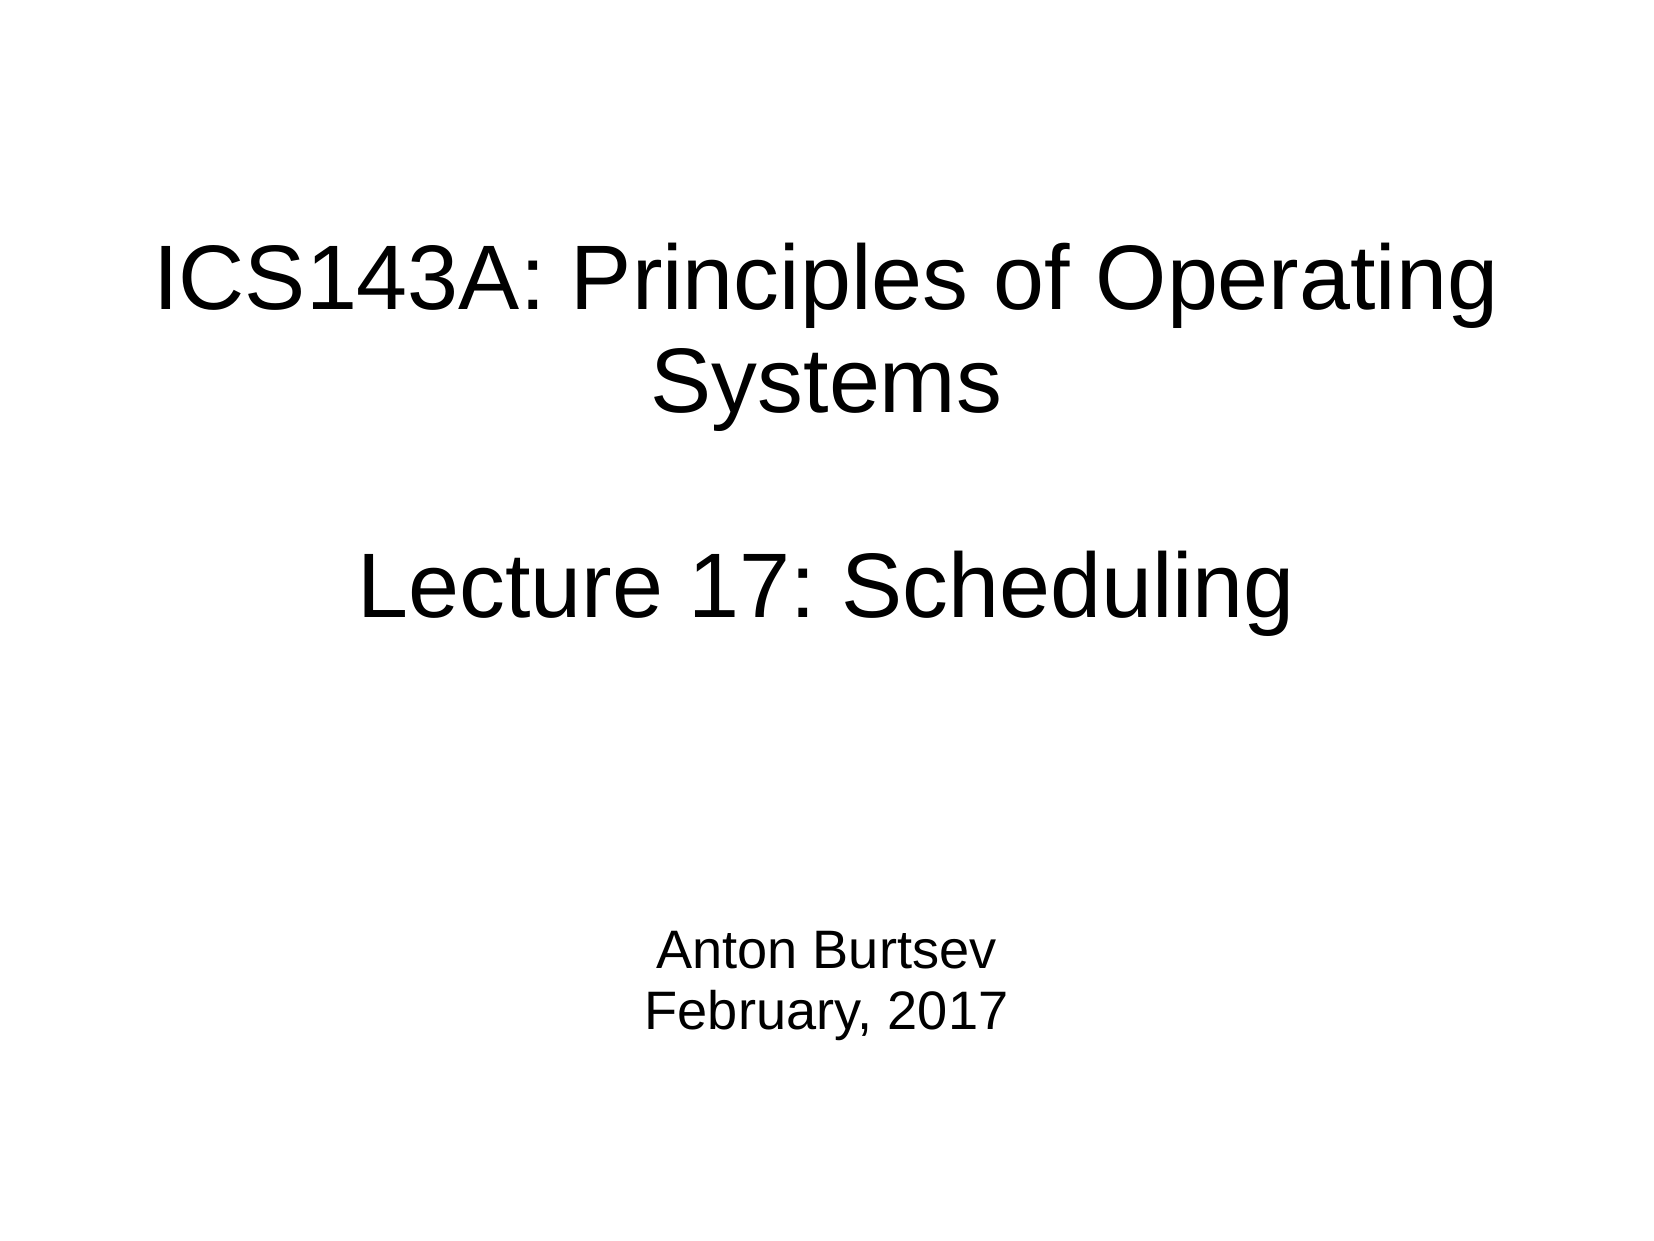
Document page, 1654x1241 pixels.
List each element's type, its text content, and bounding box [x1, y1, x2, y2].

subtitle Anton Burtsev February, 2017 [82, 637, 1571, 1109]
title ICS143A: Principles of Operating Systems Lecture 17: Scheduling [82, 113, 1571, 637]
